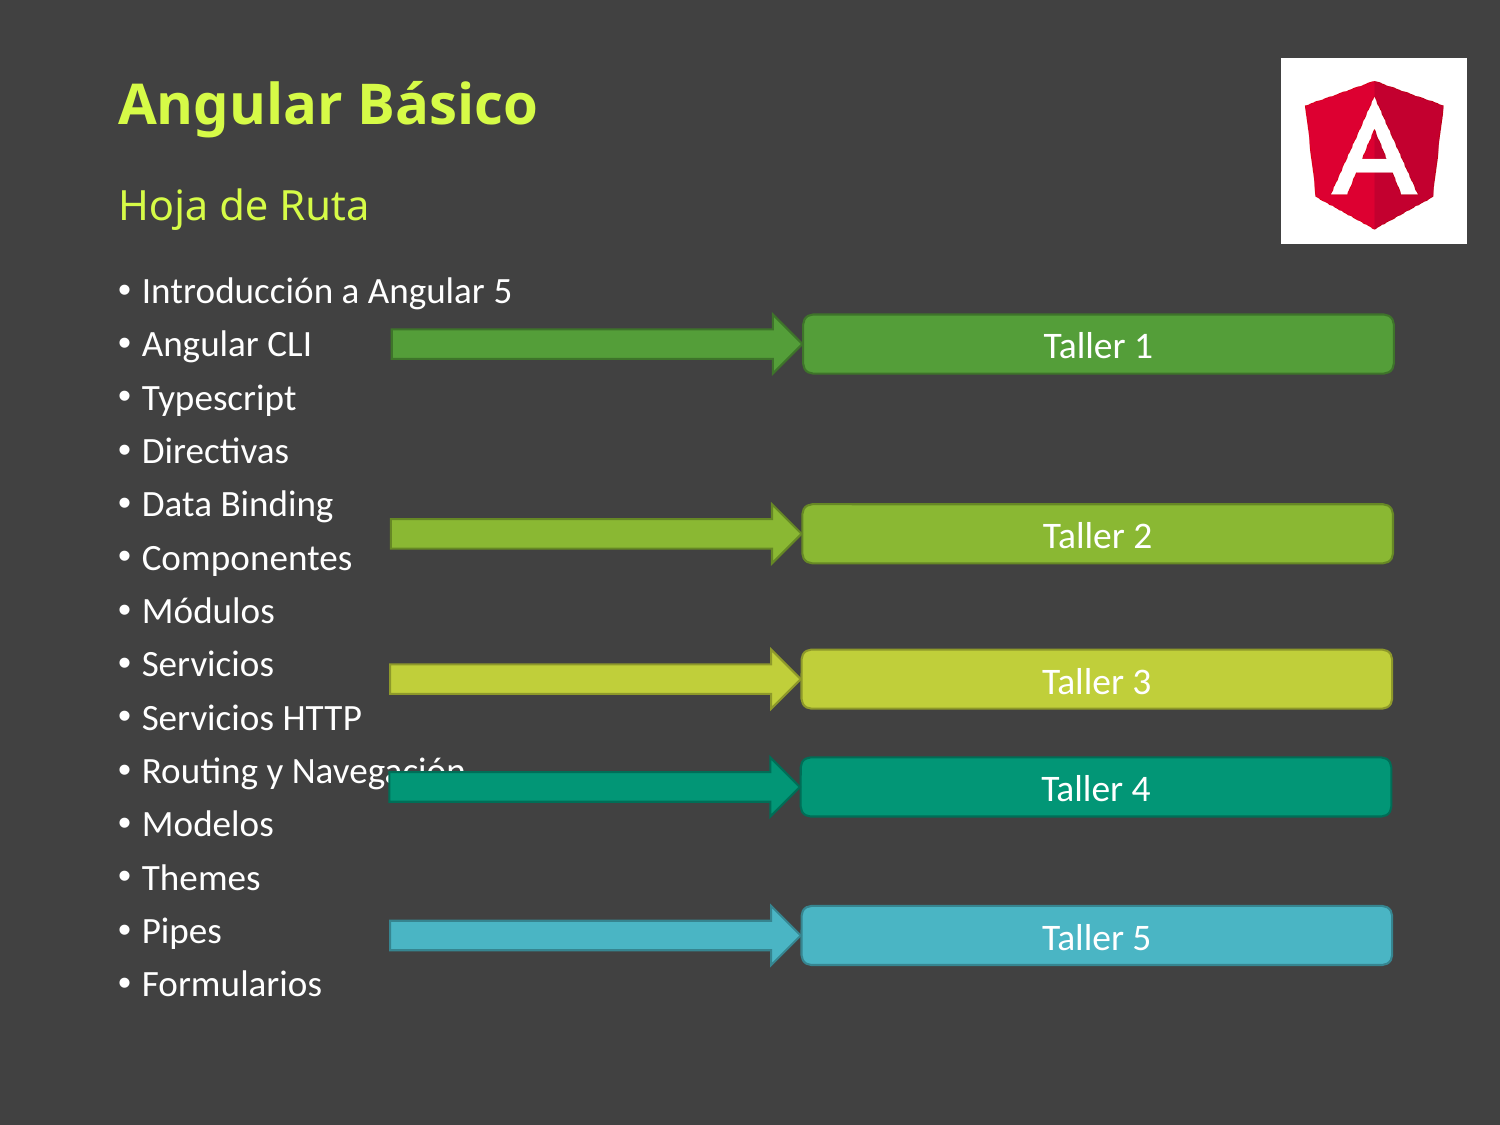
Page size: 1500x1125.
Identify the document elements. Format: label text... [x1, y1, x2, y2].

list Introducción a Angular 5 Angular CLI Typescript Directivas Data Binding Componentes Módulos Servicios Servicios HTTP Routing y Navegación Modelos Themes Pipes Formularios [103, 264, 1397, 1014]
text_box Taller 1 [803, 314, 1394, 374]
text_box Taller 3 [801, 649, 1393, 709]
text_box [390, 504, 802, 564]
text_box [390, 905, 801, 966]
text_box [390, 649, 801, 709]
text_box [391, 314, 803, 374]
list Hoja de Ruta [103, 163, 1282, 244]
text_box Taller 4 [800, 757, 1392, 817]
picture [1281, 58, 1467, 244]
title Angular Básico [103, 59, 1282, 144]
text_box Taller 2 [802, 504, 1393, 564]
text_box Taller 5 [801, 905, 1393, 966]
